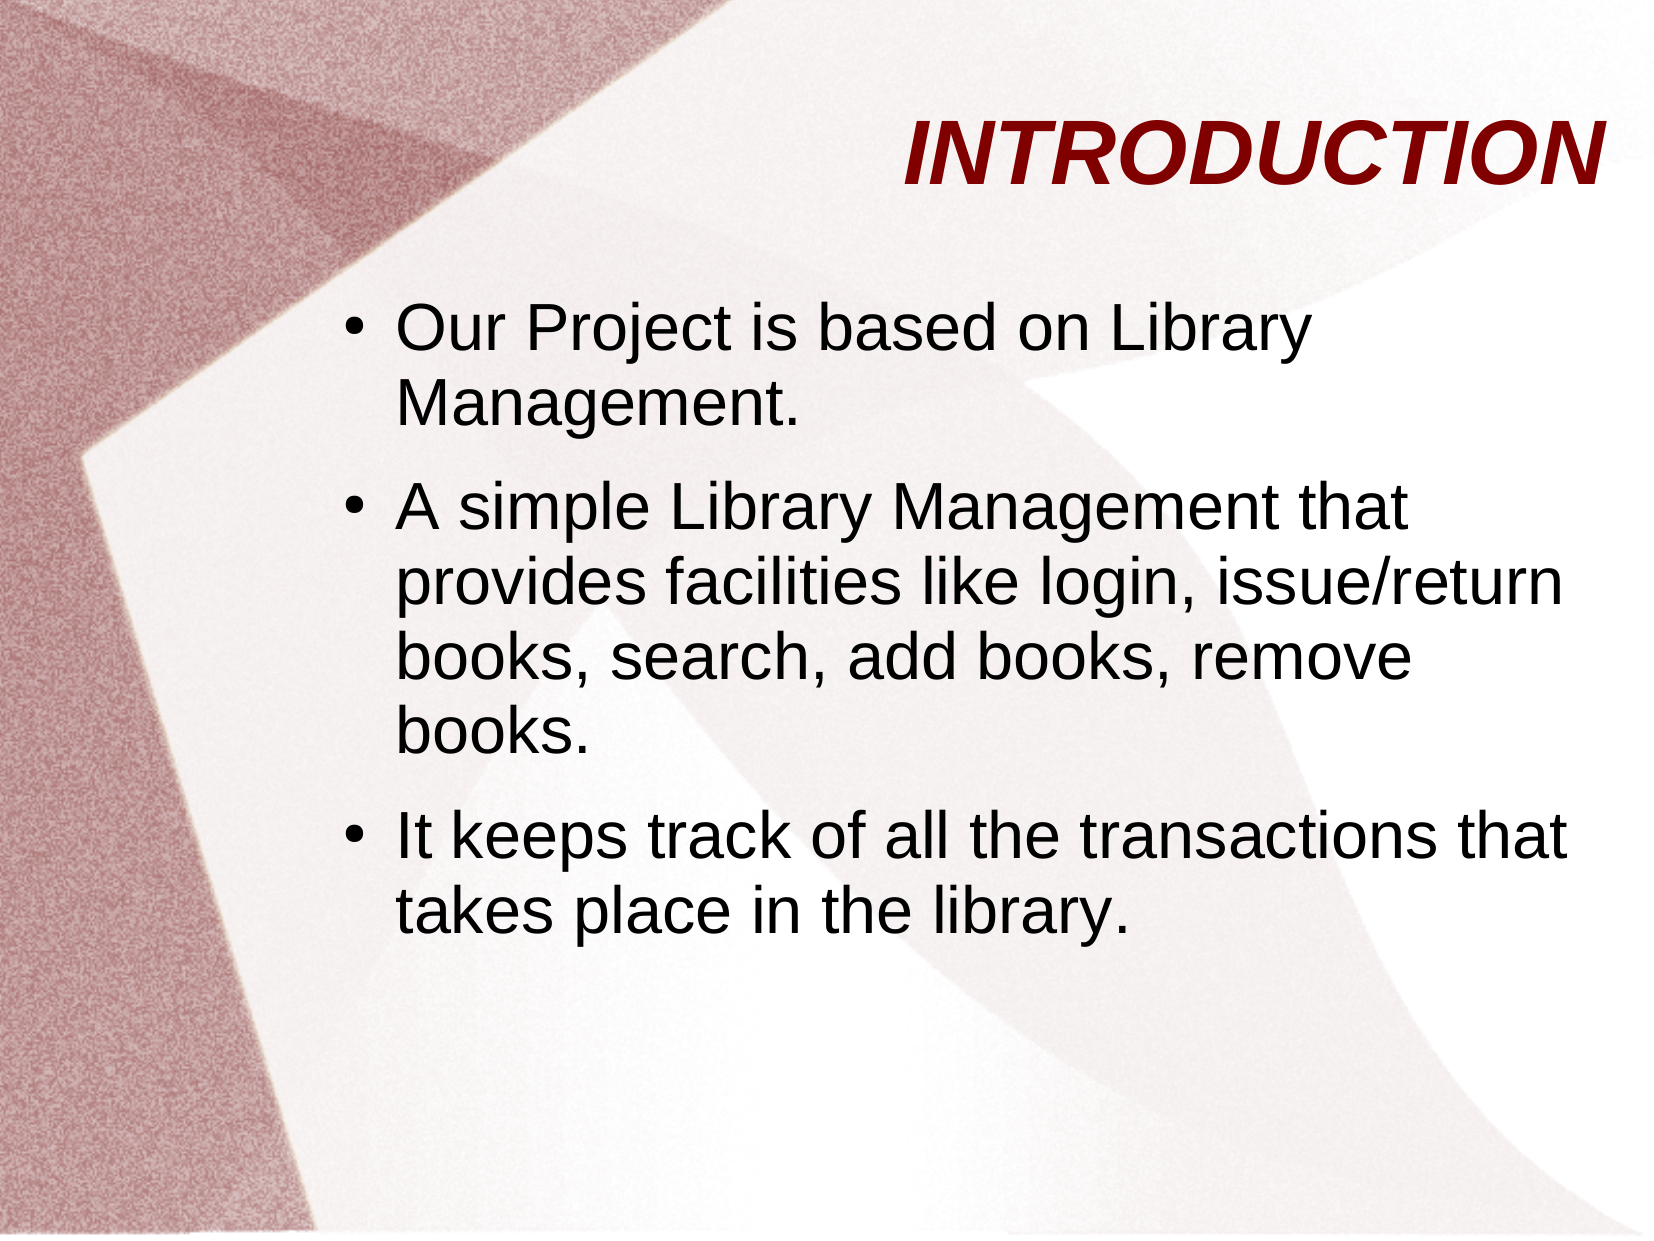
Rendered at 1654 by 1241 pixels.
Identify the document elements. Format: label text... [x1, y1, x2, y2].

picture [0, 0, 1654, 1241]
list Our Project is based on Library Management. A simple Library Management that provides facilities like login, issue/return books, search, add books, remove books. It keeps track of all the transactions that takes place in the library. [324, 290, 1601, 948]
title INTRODUCTION [596, 49, 1607, 257]
